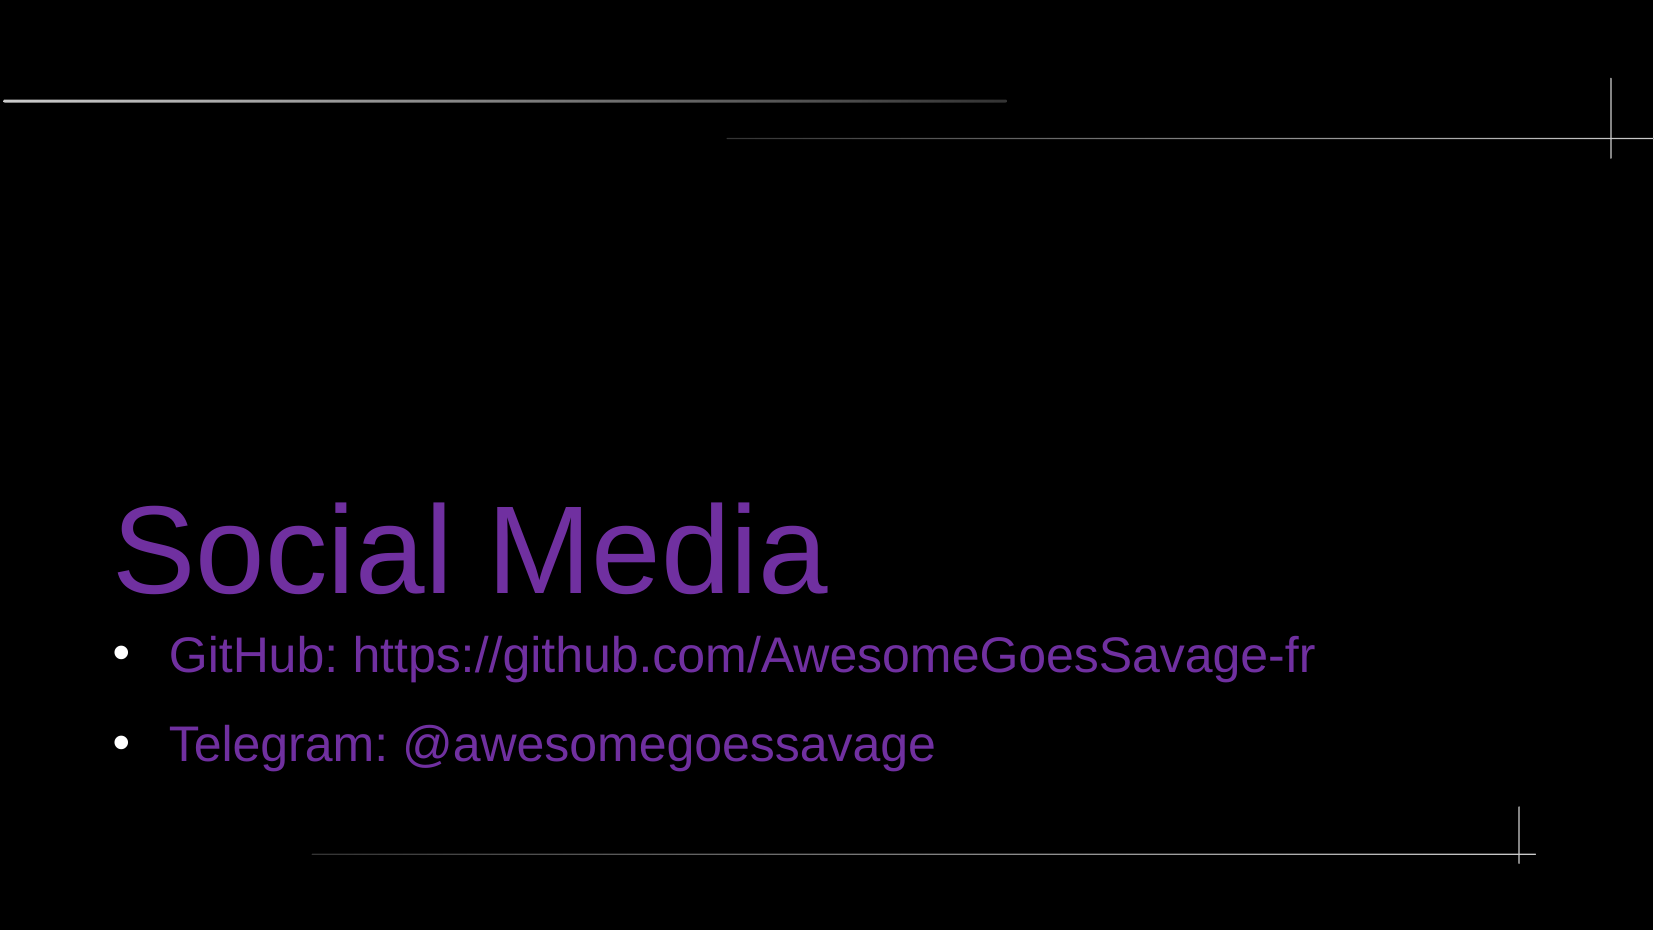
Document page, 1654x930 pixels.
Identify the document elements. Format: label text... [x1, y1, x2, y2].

list GitHub: https://github.com/AwesomeGoesSavage-fr Telegram: @awesomegoessavage [112, 622, 1539, 826]
title Social Media [112, 231, 1539, 619]
